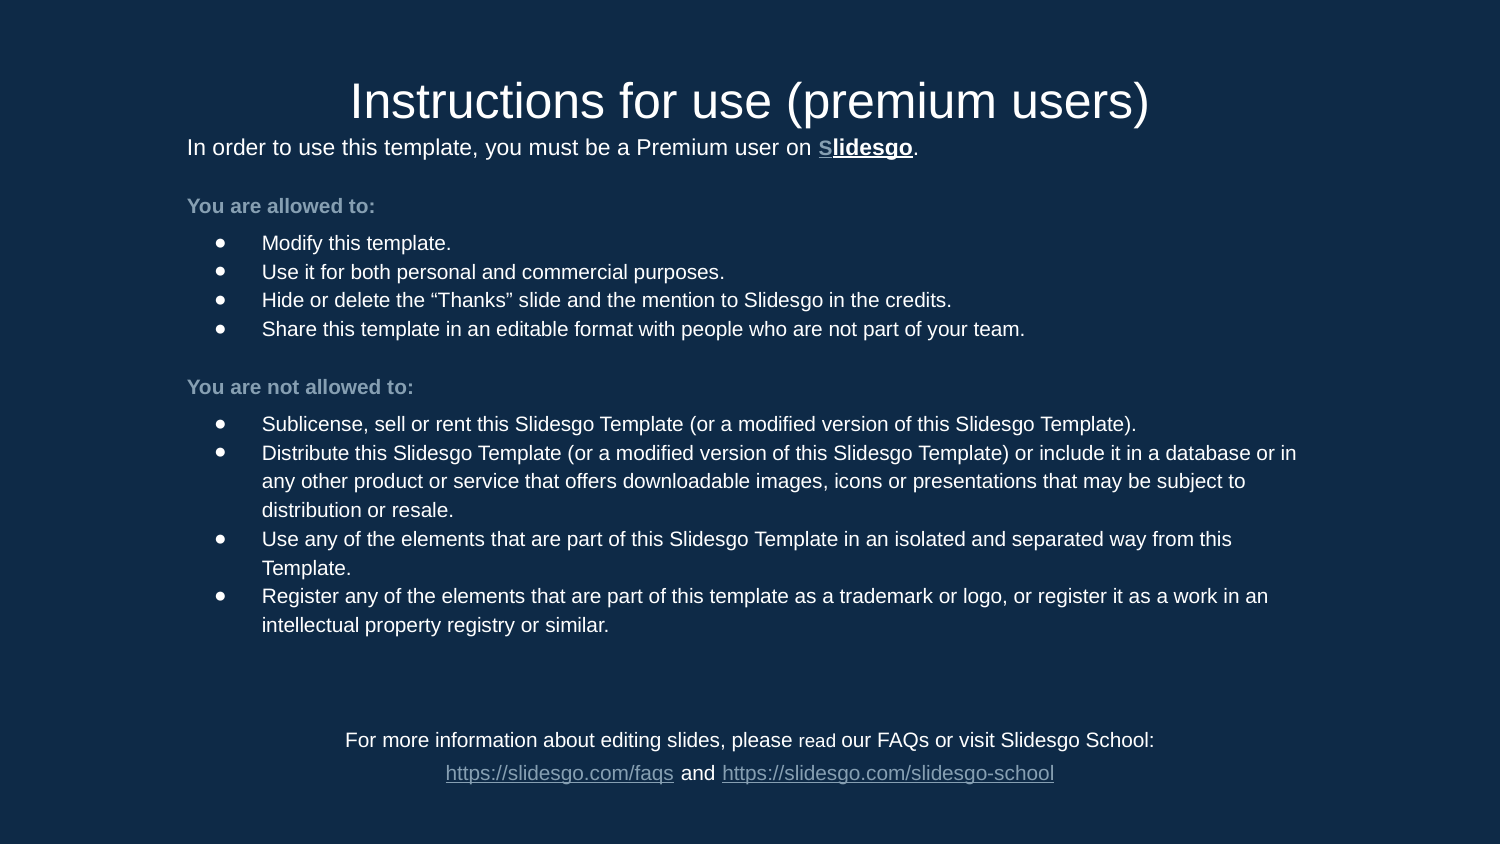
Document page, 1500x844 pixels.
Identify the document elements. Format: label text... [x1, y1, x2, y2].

list For more information about editing slides, please read our FAQs or visit Slidesgo School: https://slidesgo.com/faqs and https://slidesgo.com/slidesgo-school [171, 707, 1328, 780]
list In order to use this template, you must be a Premium user on Slidesgo. You are allowed to: Modify this template. Use it for both personal and commercial purposes. Hide or delete the “Thanks” slide and the mention to Slidesgo in the credits. Share this template in an editable format with people who are not part of your team. You are not allowed to: Sublicense, sell or rent this Slidesgo Template (or a modified version of this Slidesgo Template). Distribute this Slidesgo Template (or a modified version of this Slidesgo Template) or include it in a database or in any other product or service that offers downloadable images, icons or presentations that may be subject to distribution or resale. Use any of the elements that are part of this Slidesgo Template in an isolated and separated way from this Template. Register any of the elements that are part of this template as a trademark or logo, or register it as a work in an intellectual property registry or similar. [171, 113, 1328, 186]
title Instructions for use (premium users) [171, 53, 1328, 113]
